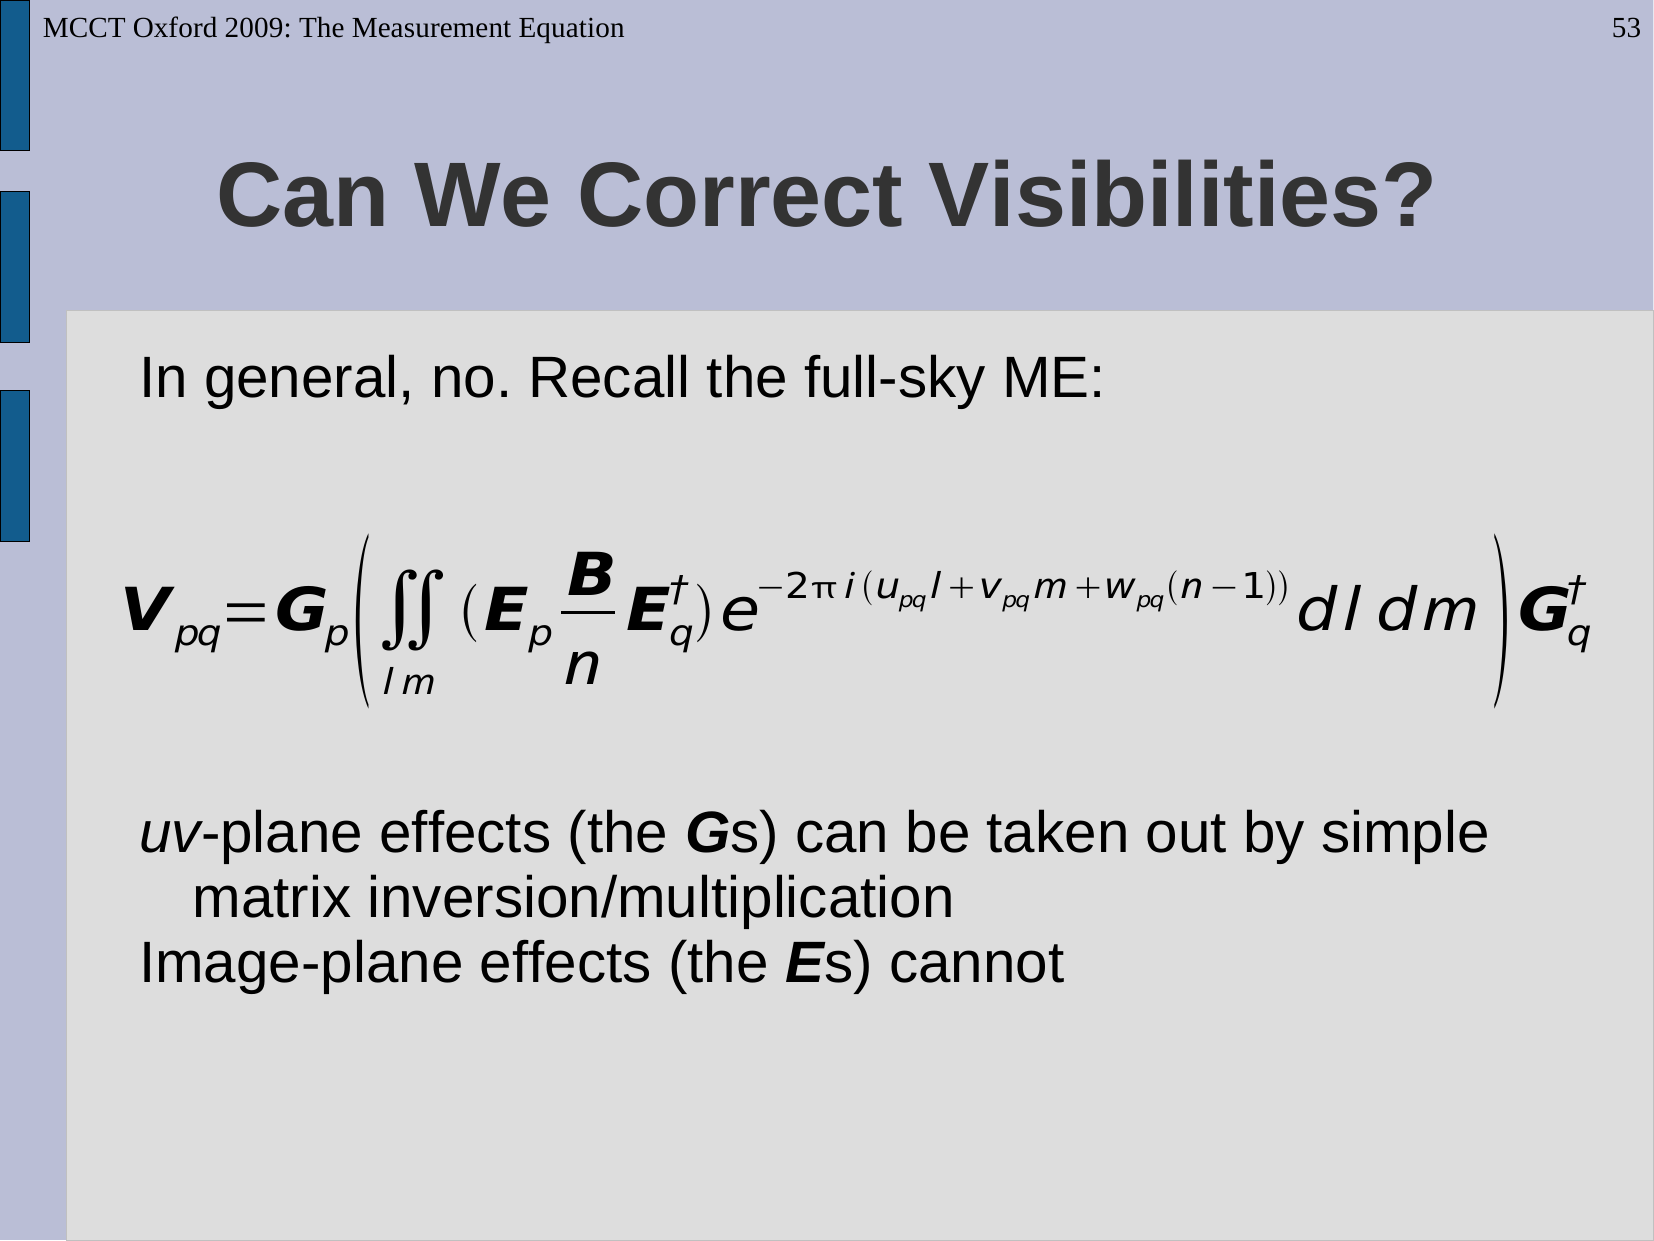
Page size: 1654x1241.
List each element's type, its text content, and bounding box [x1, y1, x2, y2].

list In general, no. Recall the full-sky ME: uv-plane effects (the Gs) can be taken out by simple matrix inversion/multiplication Image-plane effects (the Es) cannot [121, 344, 1534, 531]
chart [113, 531, 1595, 786]
list In general, no. Recall the full-sky ME: uv-plane effects (the Gs) can be taken out by simple matrix inversion/multiplication Image-plane effects (the Es) cannot [121, 786, 1534, 1112]
title Can We Correct Visibilities? [121, 98, 1534, 291]
